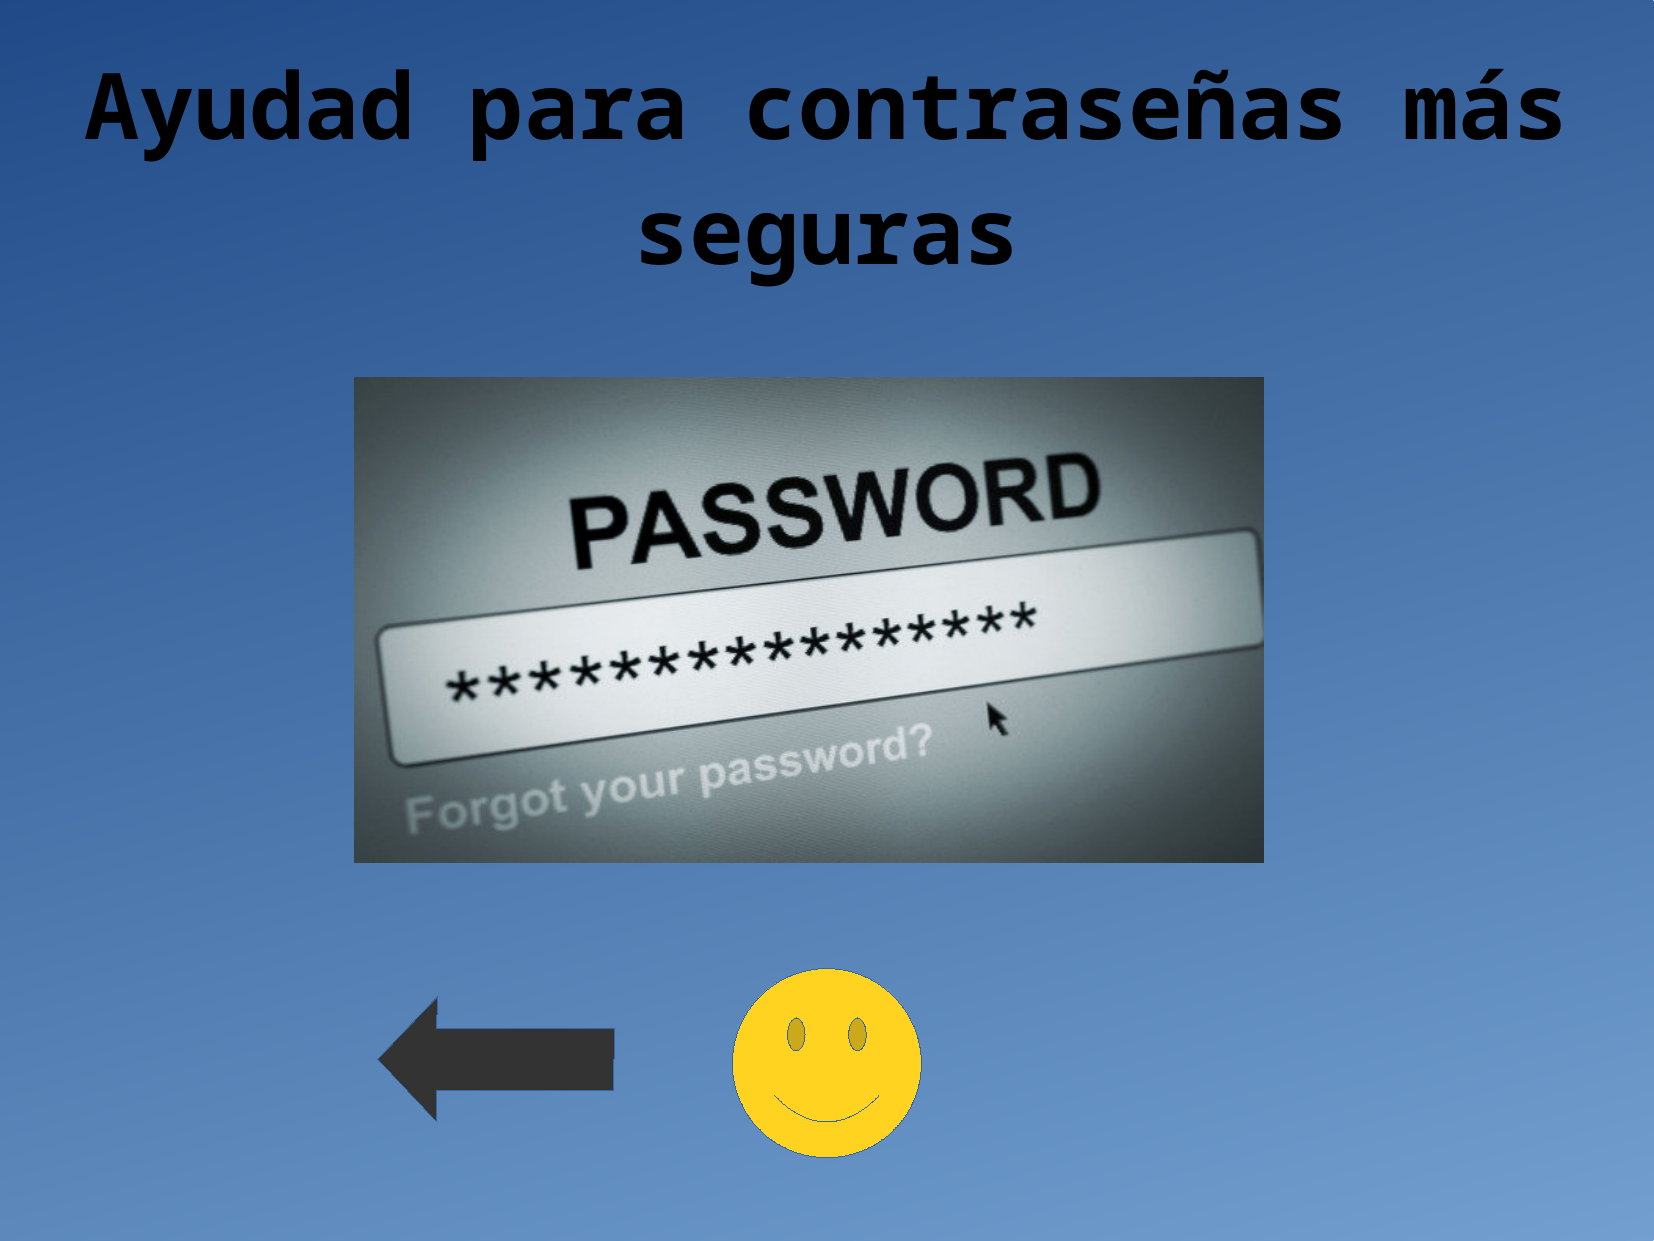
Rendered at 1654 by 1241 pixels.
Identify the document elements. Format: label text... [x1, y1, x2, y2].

picture [354, 377, 1264, 863]
list [82, 331, 1571, 1052]
text_box [377, 996, 615, 1122]
text_box [732, 968, 922, 1158]
title Ayudad para contraseñas más seguras [82, 47, 1571, 287]
